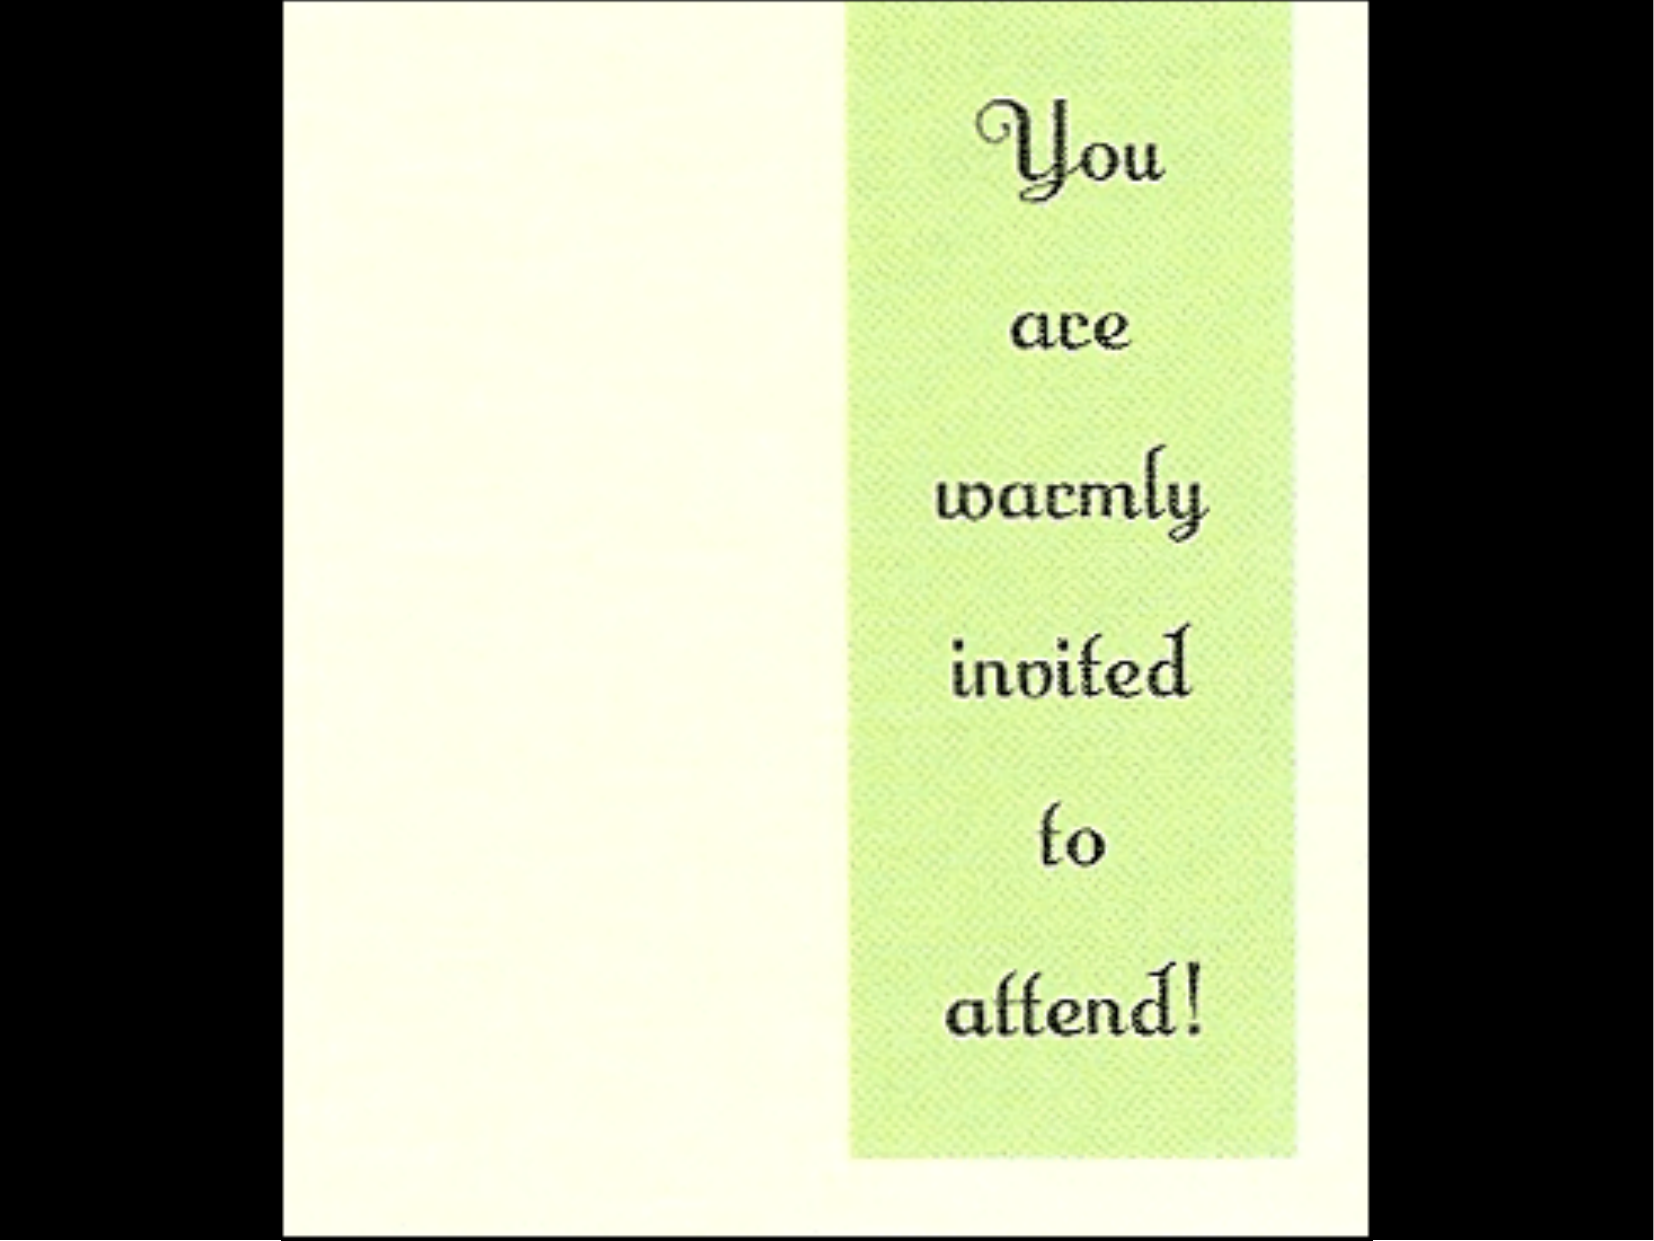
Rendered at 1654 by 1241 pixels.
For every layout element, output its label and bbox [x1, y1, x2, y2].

picture [281, 0, 1373, 1241]
